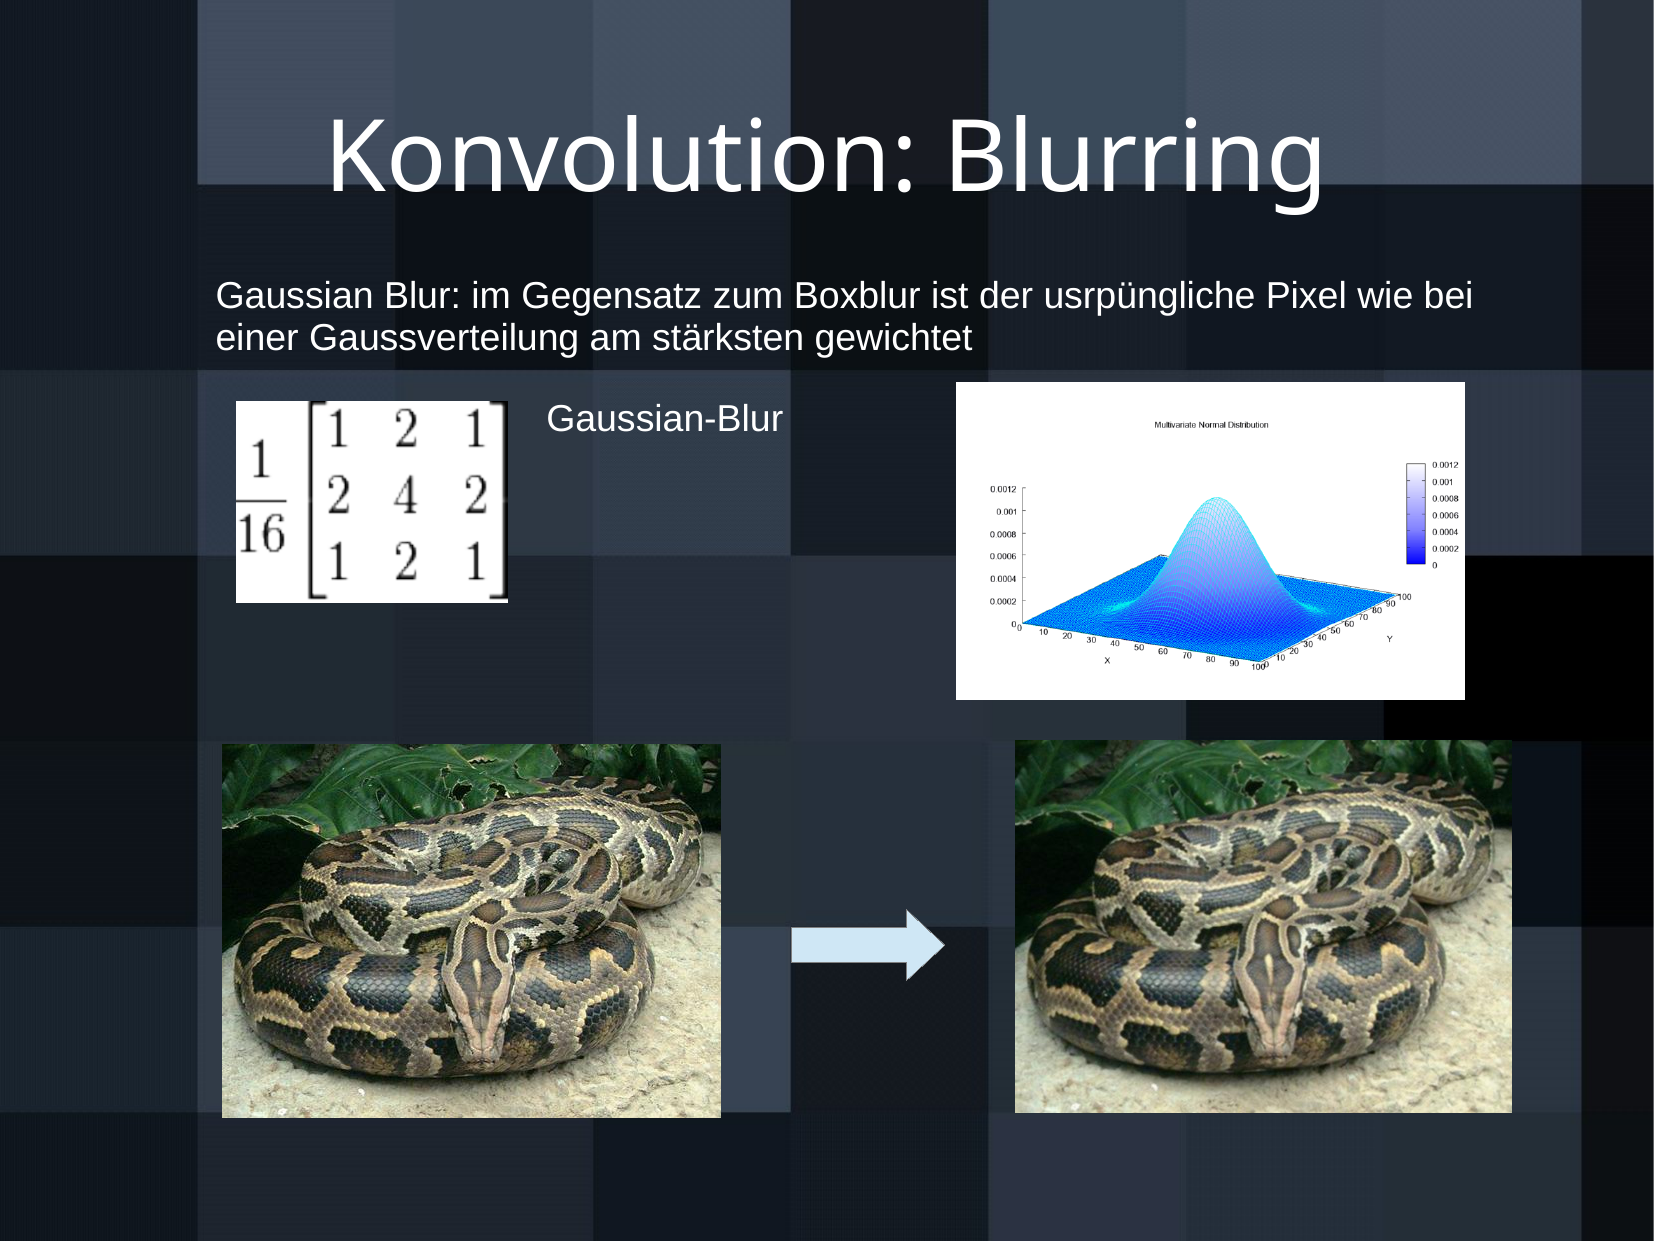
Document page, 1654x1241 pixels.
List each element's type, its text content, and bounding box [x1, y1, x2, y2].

picture [0, 0, 1654, 1241]
text_box Gaussian-Blur [531, 389, 956, 447]
text_box [791, 909, 945, 981]
title Konvolution: Blurring [82, 49, 1571, 257]
text_box Gaussian Blur: im Gegensatz zum Boxblur ist der usrpüngliche Pixel wie bei einer Gaussverteilung am stärksten gewichtet [200, 267, 1524, 367]
